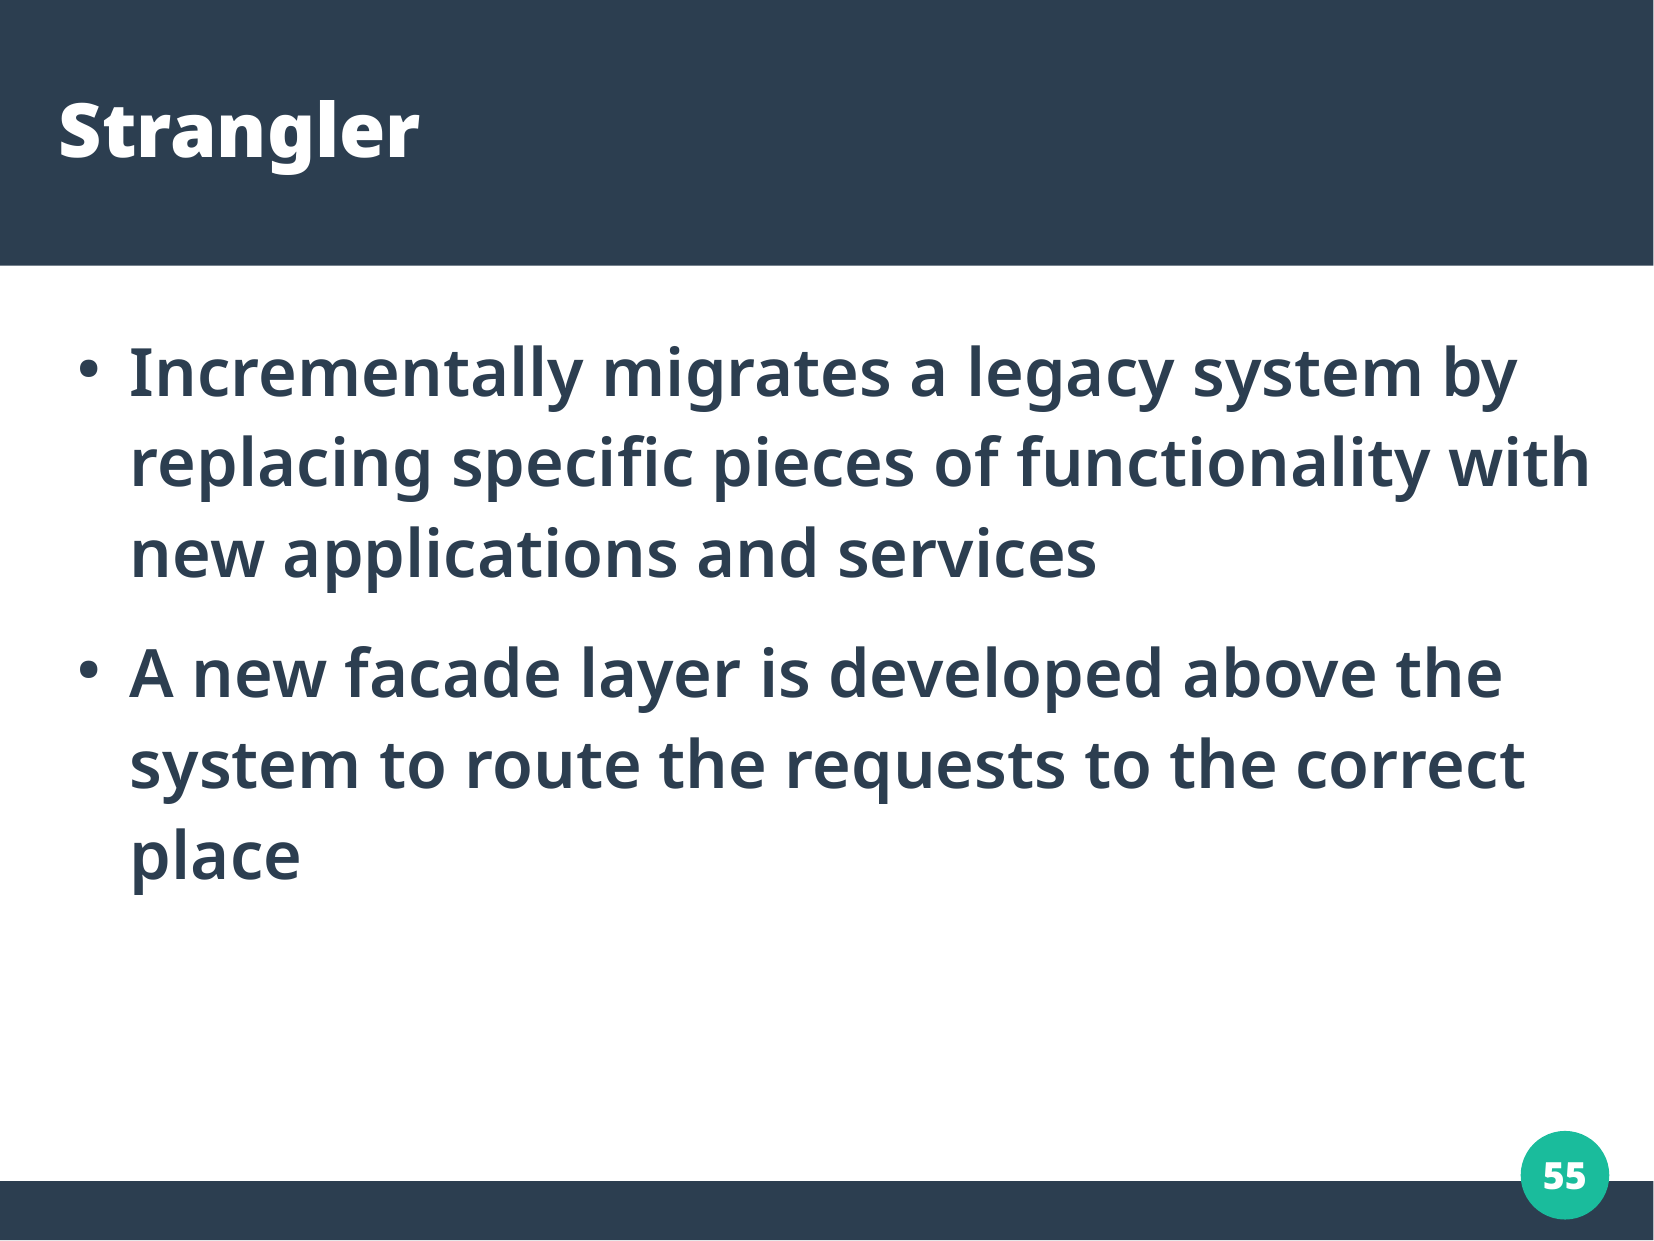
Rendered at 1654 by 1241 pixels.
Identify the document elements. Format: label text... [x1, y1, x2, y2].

list Incrementally migrates a legacy system by replacing specific pieces of functionality with new applications and services A new facade layer is developed above the system to route the requests to the correct place [59, 324, 1595, 1152]
title Strangler [59, 49, 1595, 207]
